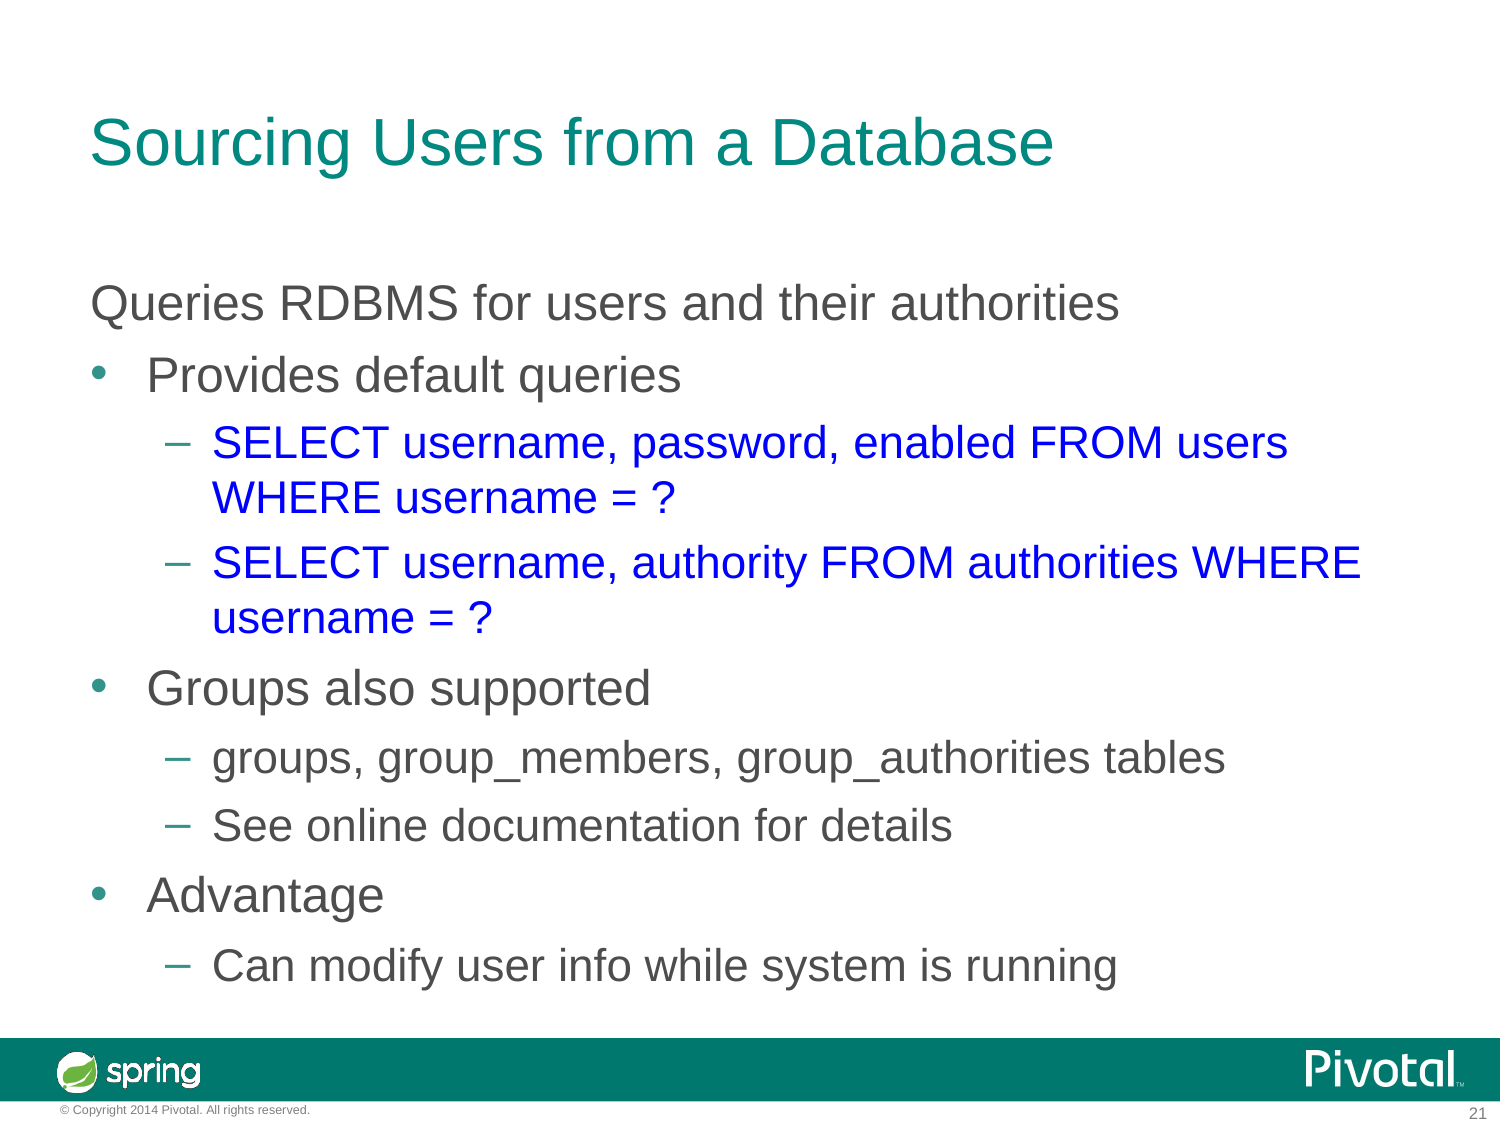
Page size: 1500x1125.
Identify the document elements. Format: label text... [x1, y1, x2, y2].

title Sourcing Users from a Database [75, 45, 1426, 233]
picture [32, 1041, 210, 1103]
picture [1306, 1050, 1464, 1087]
list Queries RDBMS for users and their authorities Provides default queries SELECT username, password, enabled FROM users WHERE username = ? SELECT username, authority FROM authorities WHERE username = ? Groups also supported groups, group_members, group_authorities tables See online documentation for details Advantage Can modify user info while system is running [75, 262, 1426, 998]
